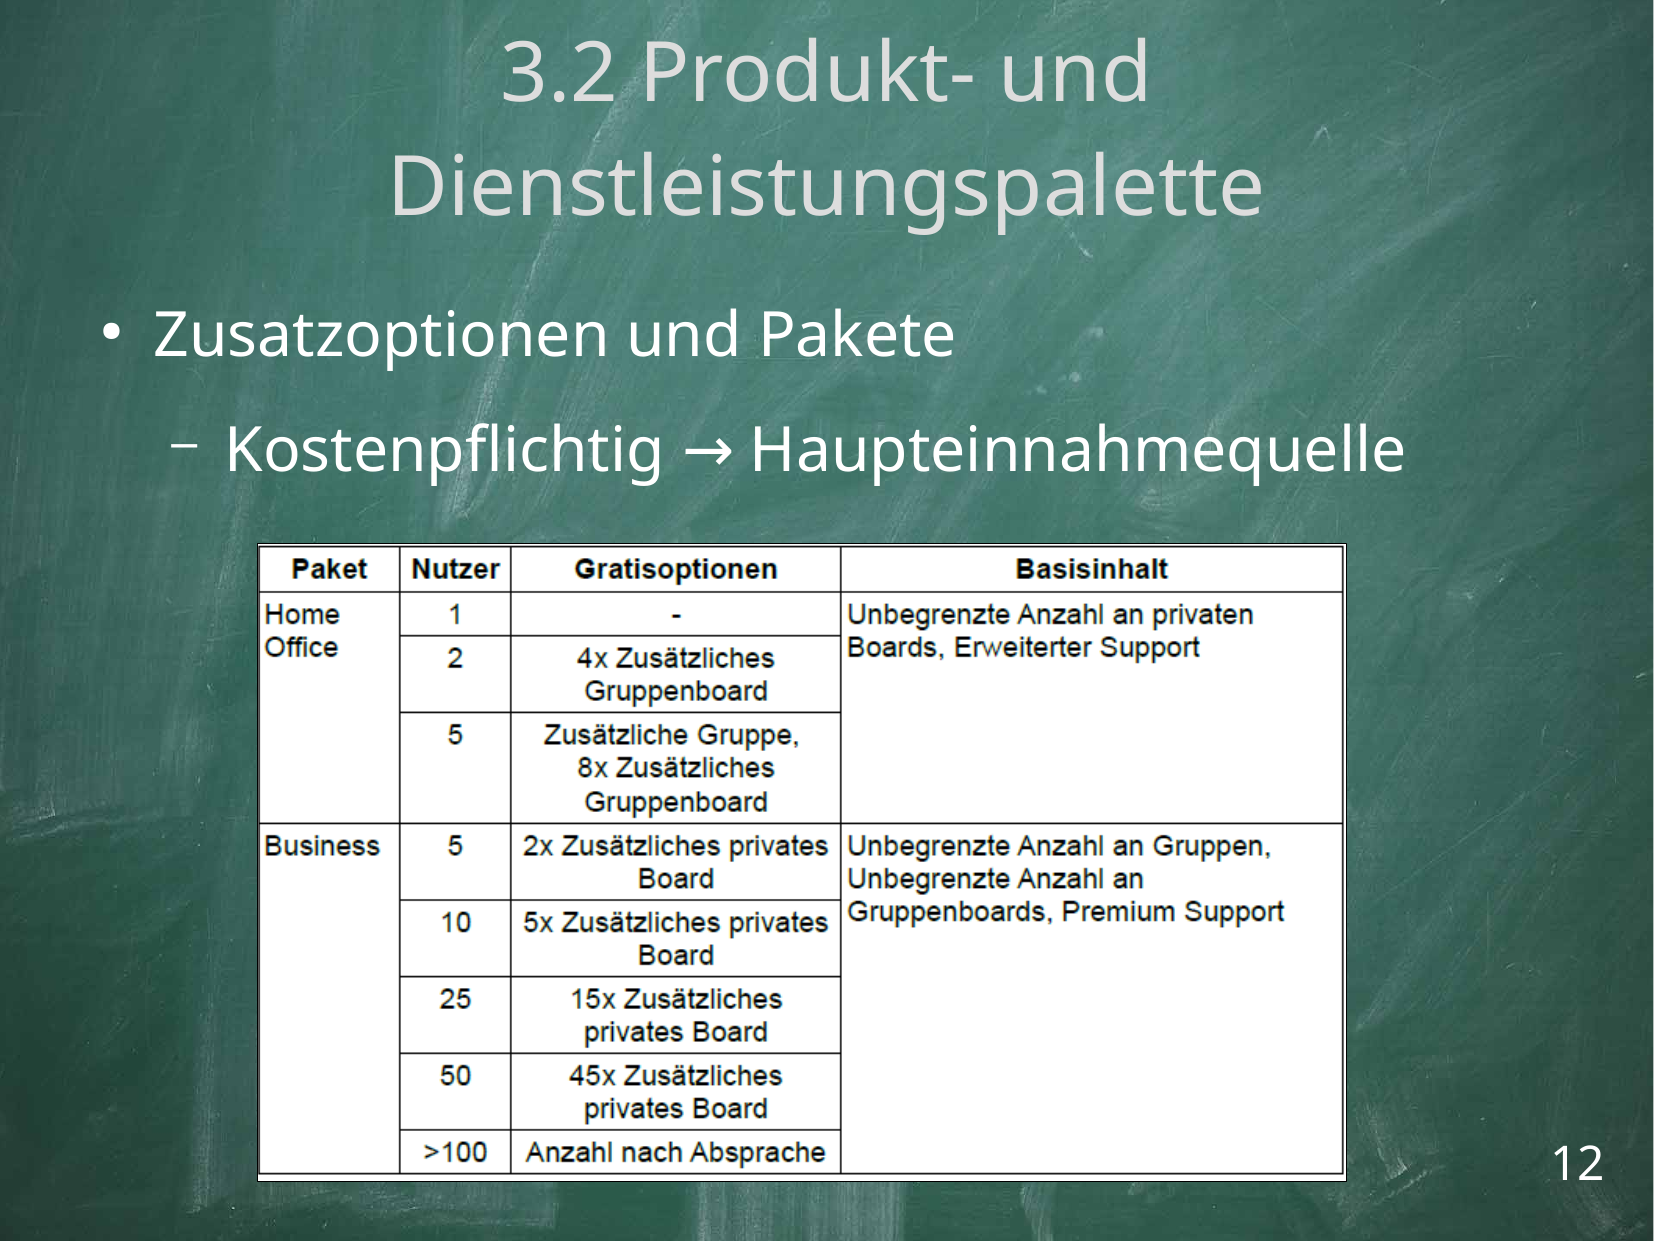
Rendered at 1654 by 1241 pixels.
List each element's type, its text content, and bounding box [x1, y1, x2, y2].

picture [0, 0, 1654, 1241]
title 3.2 Produkt- und Dienstleistungspalette [330, 17, 1323, 235]
list Zusatzoptionen und Pakete Kostenpflichtig → Haupteinnahmequelle [82, 290, 1571, 1010]
text_box 12 [1535, 1122, 1654, 1200]
